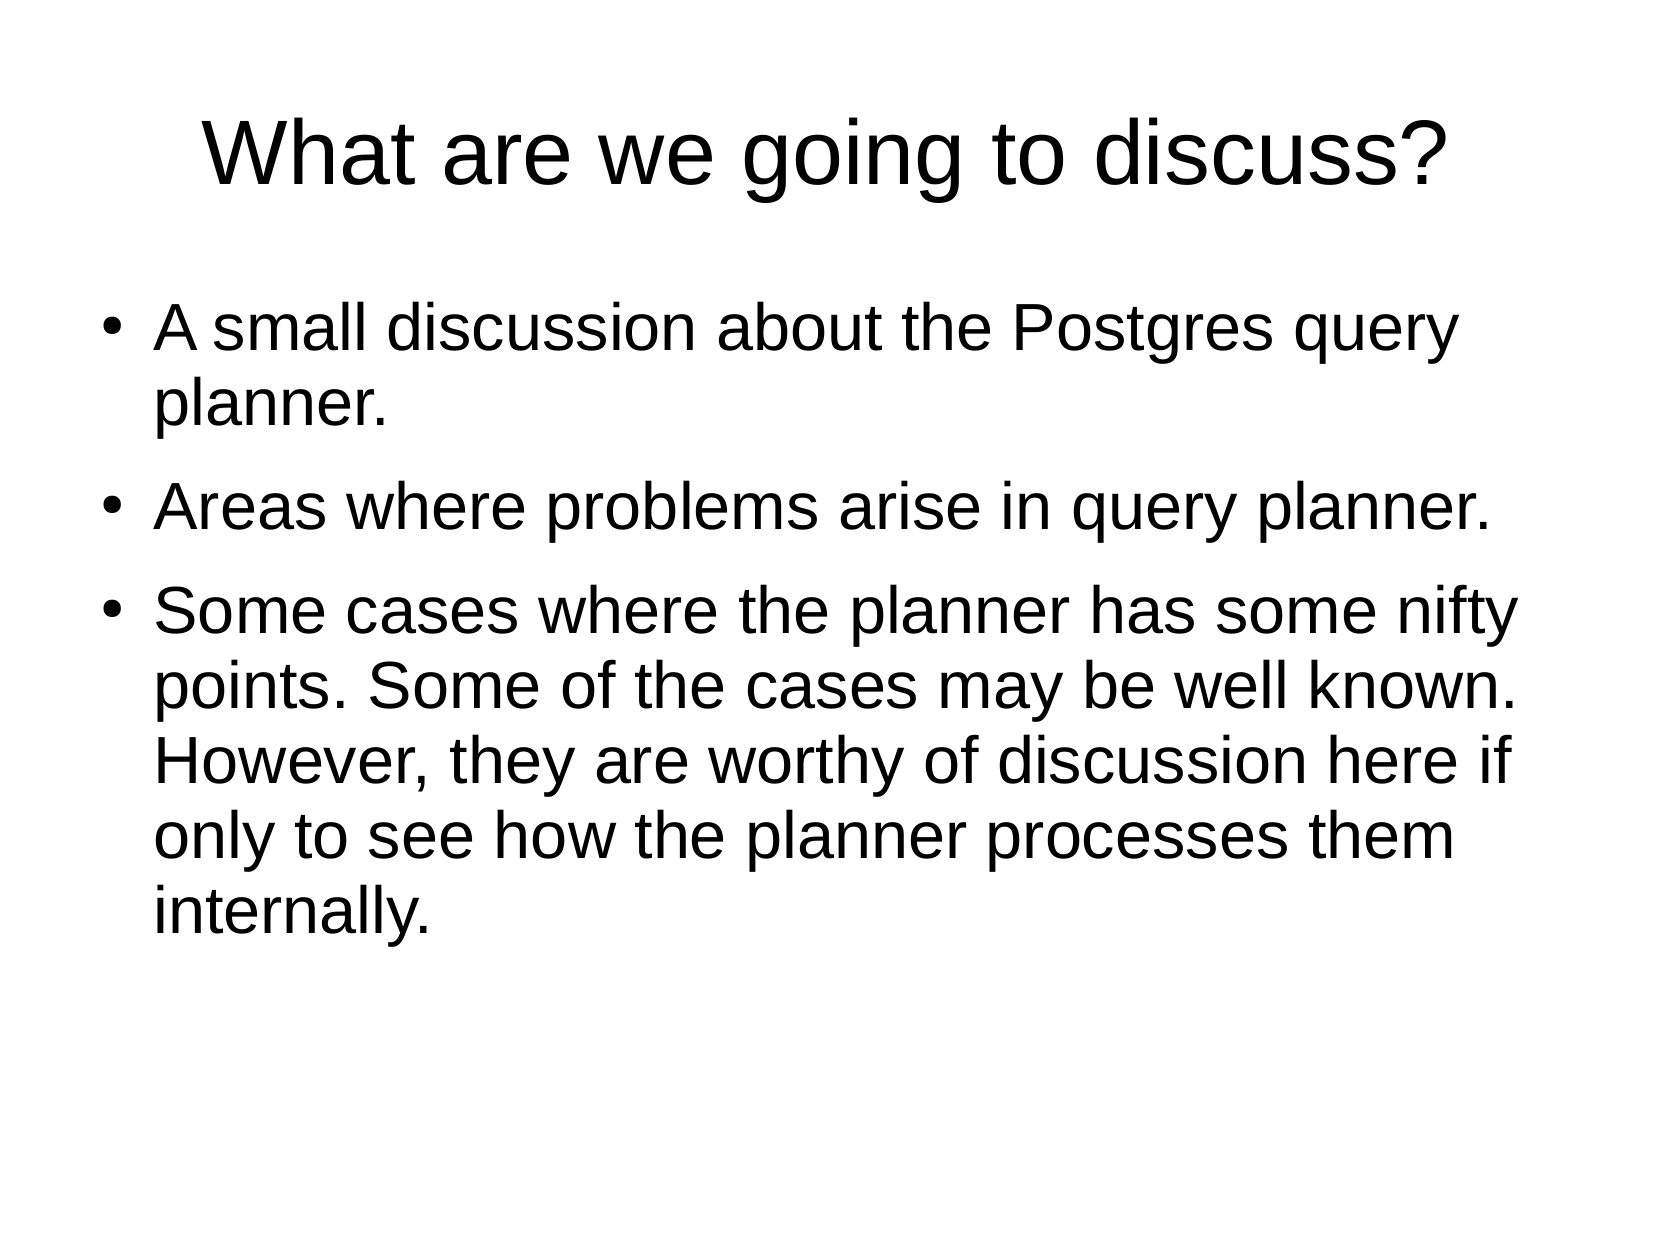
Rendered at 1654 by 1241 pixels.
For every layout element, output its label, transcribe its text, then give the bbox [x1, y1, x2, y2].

list A small discussion about the Postgres query planner. Areas where problems arise in query planner. Some cases where the planner has some nifty points. Some of the cases may be well known. However, they are worthy of discussion here if only to see how the planner processes them internally. [82, 290, 1538, 1010]
title What are we going to discuss? [82, 49, 1571, 257]
